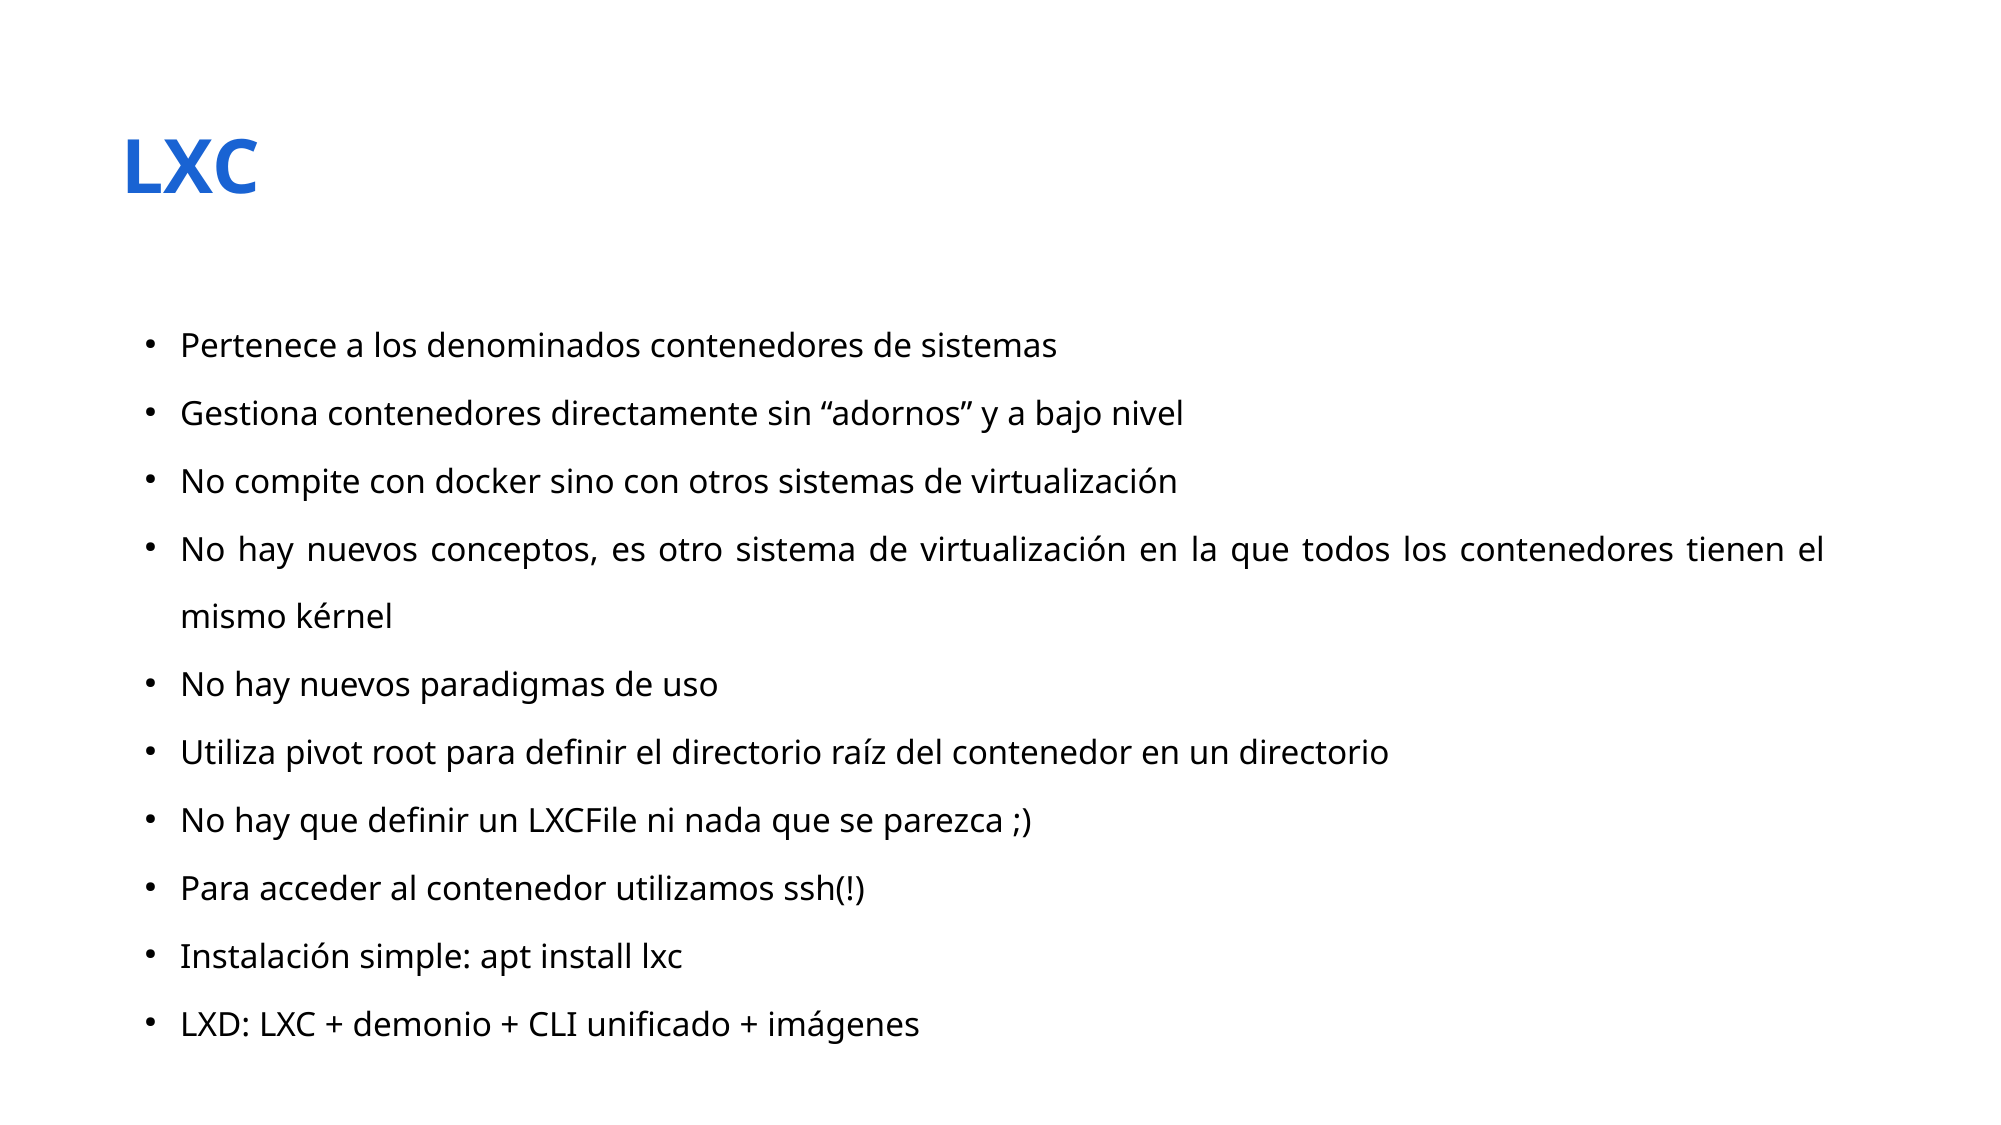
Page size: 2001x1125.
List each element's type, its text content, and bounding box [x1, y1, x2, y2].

text_box LXC [106, 106, 1878, 293]
text_box Pertenece a los denominados contenedores de sistemas Gestiona contenedores directamente sin “adornos” y a bajo nivel No compite con docker sino con otros sistemas de virtualización No hay nuevos conceptos, es otro sistema de virtualización en la que todos los contenedores tienen el mismo kérnel No hay nuevos paradigmas de uso Utiliza pivot root para definir el directorio raíz del contenedor en un directorio No hay que definir un LXCFile ni nada que se parezca ;) Para acceder al contenedor utilizamos ssh(!) Instalación simple: apt install lxc LXD: LXC + demonio + CLI unificado + imágenes [129, 292, 1843, 943]
